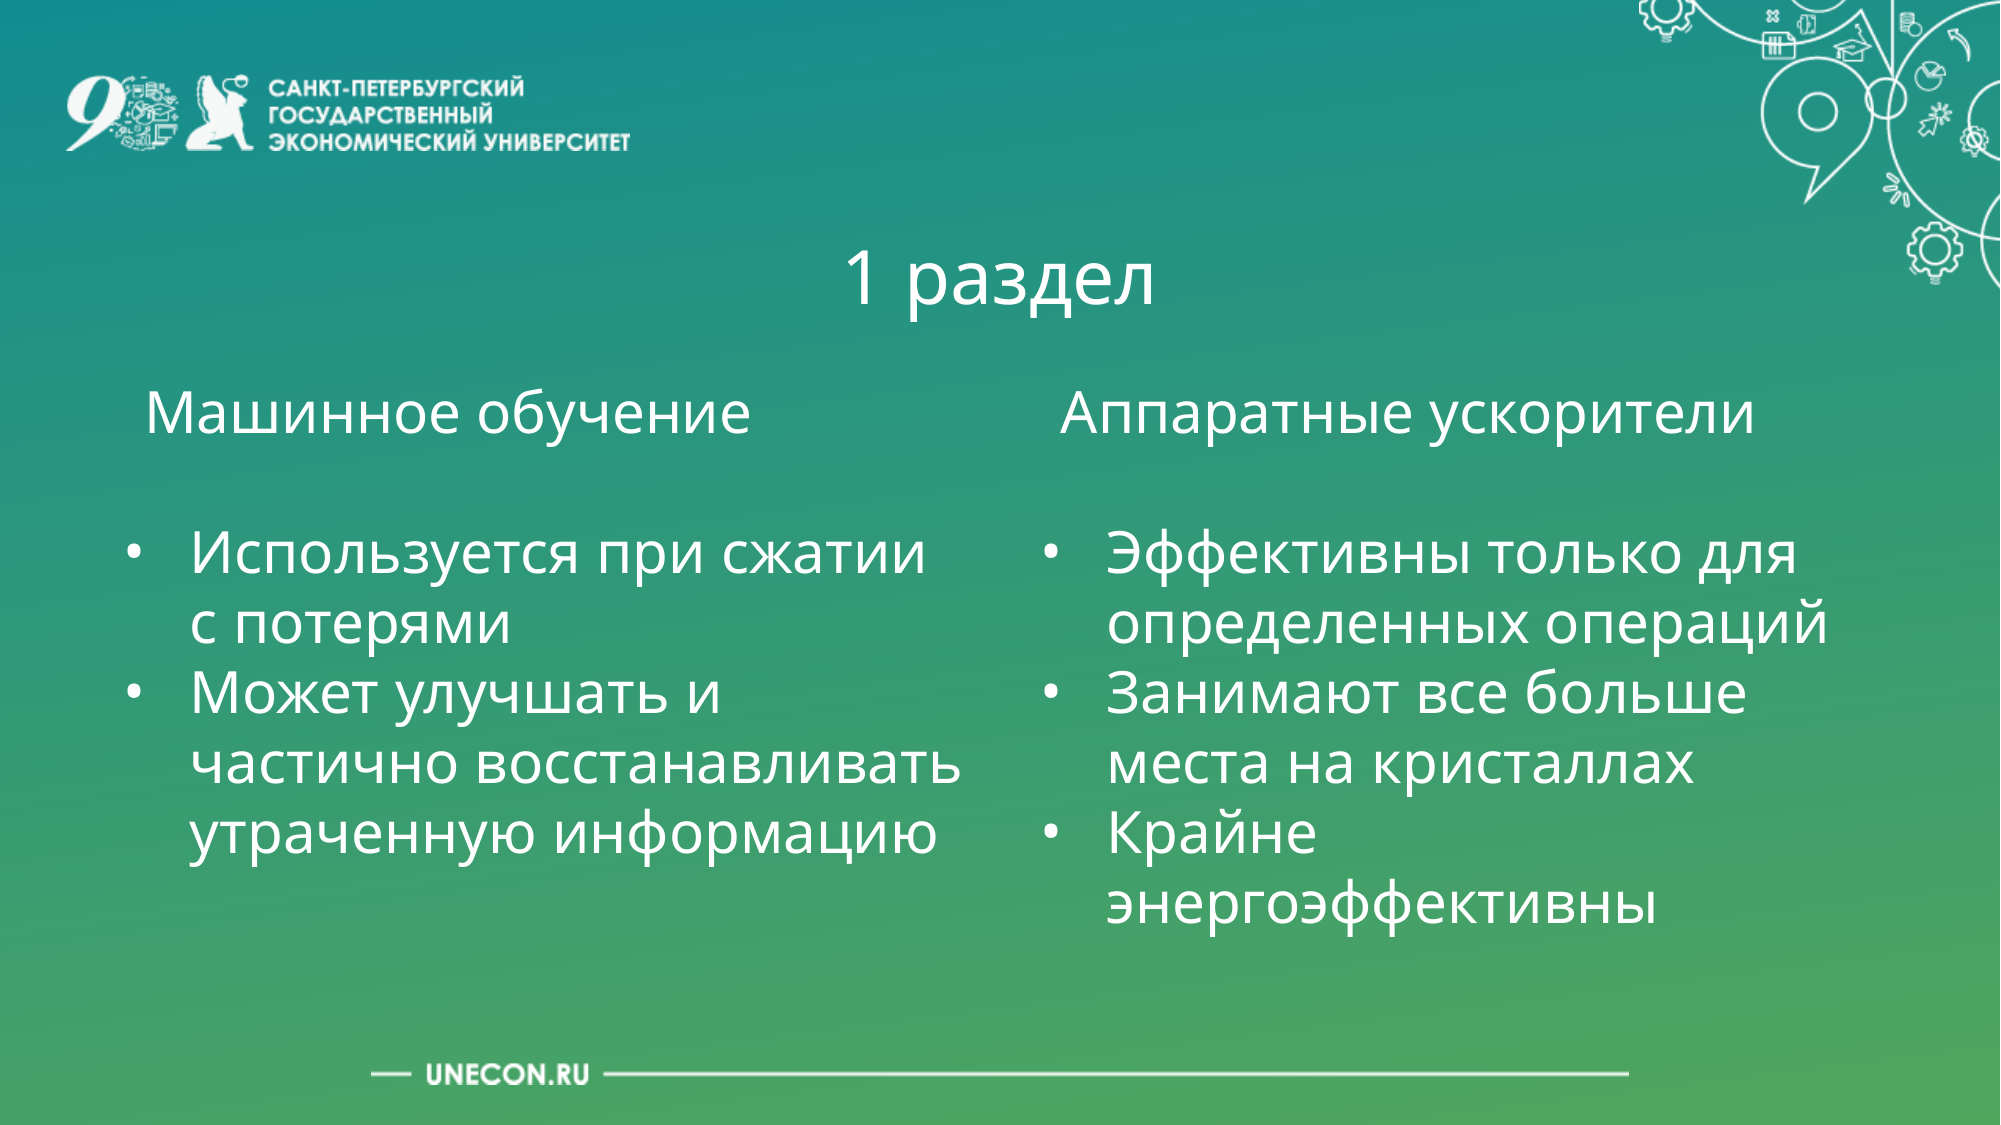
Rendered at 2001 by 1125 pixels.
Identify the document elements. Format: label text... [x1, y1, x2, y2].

text_box [0, 0, 2000, 1125]
picture [66, 74, 630, 151]
title 1 раздел [99, 180, 1900, 368]
list Аппаратные ускорители Эффективны только для определенных операций Занимают все больше места на кристаллах Крайне энергоэффективны [1016, 367, 1900, 1005]
list Машинное обучение Используется при сжатии с потерями Может улучшать и частично восстанавливать утраченную информацию [99, 367, 984, 1005]
picture [1639, 0, 2000, 299]
picture [371, 1062, 1629, 1085]
